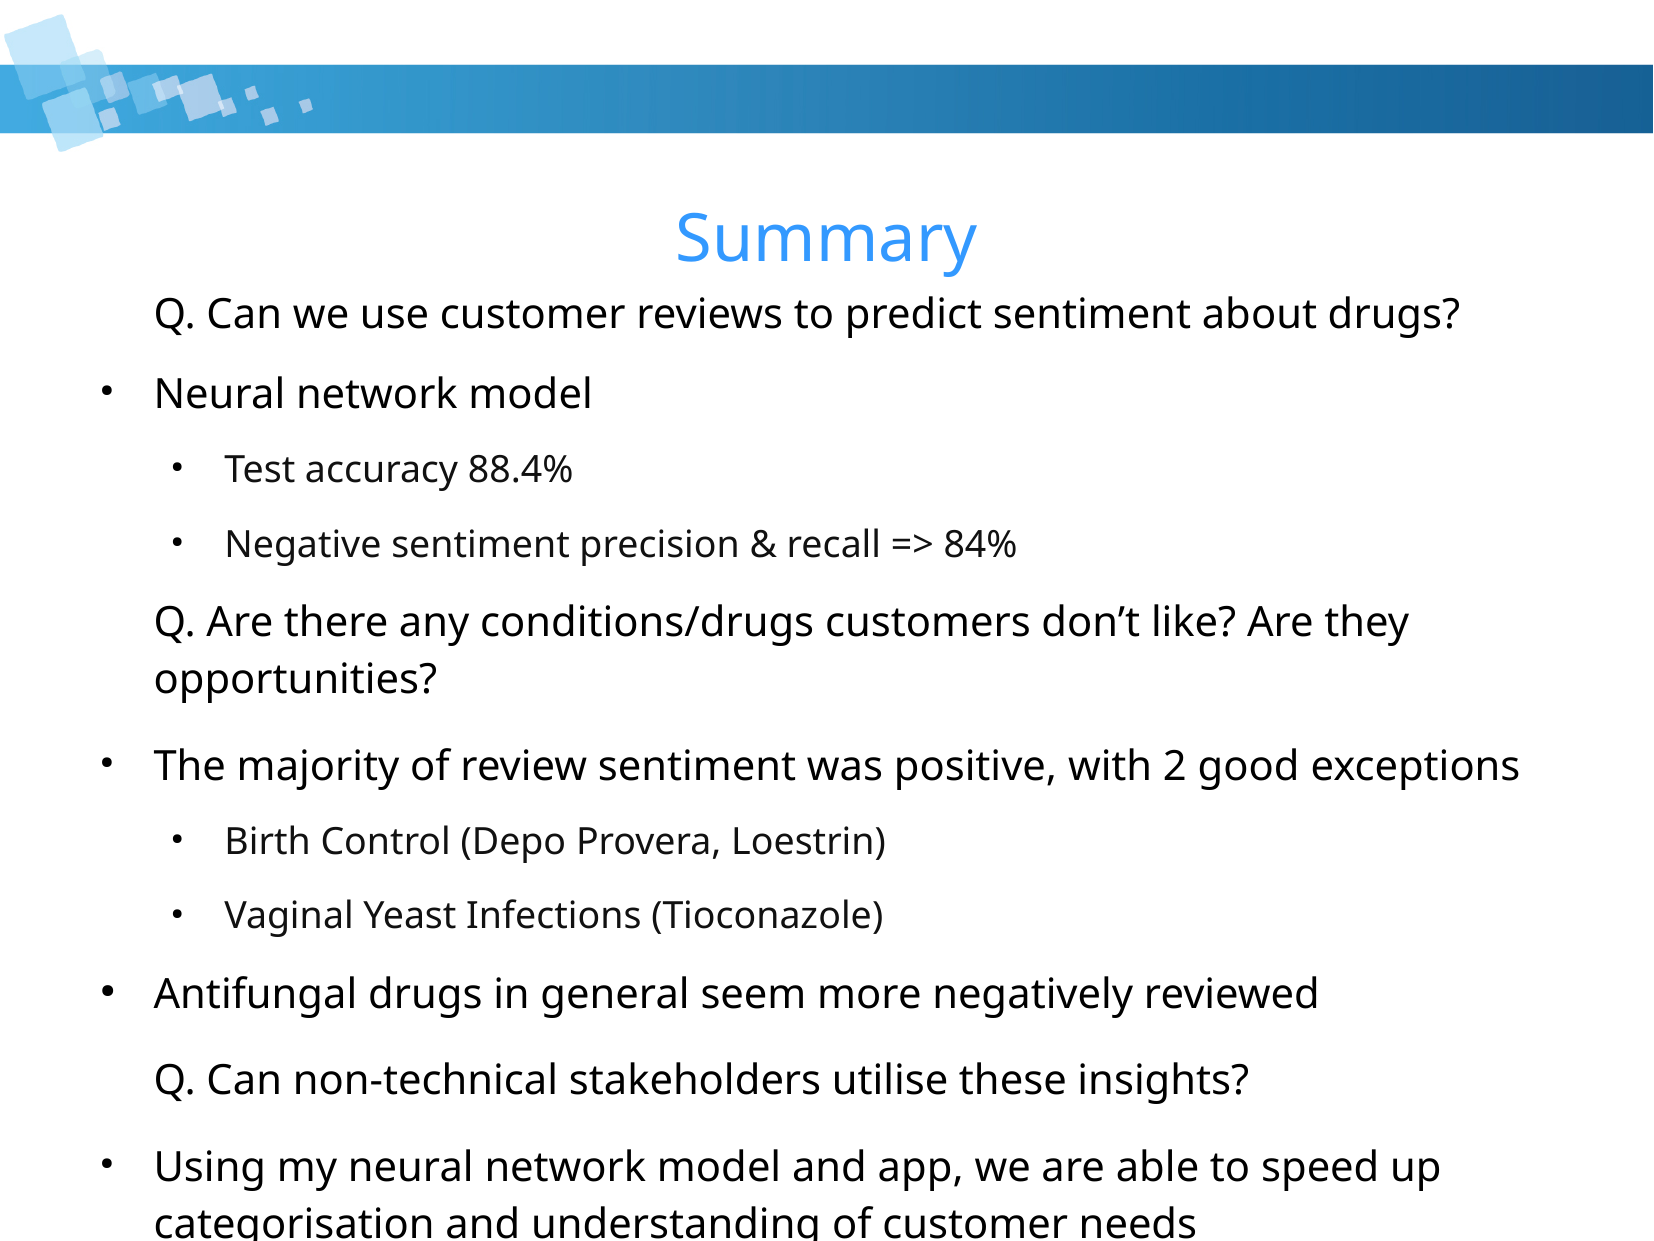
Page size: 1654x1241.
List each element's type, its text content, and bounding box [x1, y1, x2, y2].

title Summary [82, 132, 1571, 284]
picture [969, 1218, 982, 1235]
picture [0, 0, 1653, 1238]
picture [1033, 1218, 1045, 1225]
picture [1009, 1218, 1020, 1238]
picture [1085, 1218, 1097, 1238]
picture [588, 1218, 600, 1235]
picture [415, 1218, 427, 1238]
picture [389, 1218, 402, 1235]
picture [1134, 1218, 1146, 1225]
picture [340, 1227, 350, 1235]
picture [218, 1218, 230, 1225]
picture [475, 1218, 487, 1238]
picture [776, 1218, 788, 1238]
picture [801, 1218, 813, 1235]
picture [614, 1218, 626, 1225]
picture [714, 1218, 726, 1238]
picture [241, 1218, 253, 1235]
picture [739, 1218, 751, 1235]
picture [267, 1218, 280, 1235]
picture [500, 1218, 512, 1235]
list Q. Can we use customer reviews to predict sentiment about drugs? Neural network model Test accuracy 88.4% Negative sentiment precision & recall => 84% Q. Are there any conditions/drugs customers don’t like? Are they opportunities? The majority of review sentiment was positive, with 2 good exceptions Birth Control (Depo Provera, Loestrin) Vaginal Yeast Infections (Tioconazole) Antifungal drugs in general seem more negatively reviewed Q. Can non-technical stakeholders utilise these insights? Using my neural network model and app, we are able to speed up categorisation and understanding of customer needs [82, 284, 1571, 1104]
picture [838, 1218, 851, 1235]
picture [995, 1218, 1006, 1238]
picture [690, 1227, 700, 1235]
picture [1157, 1218, 1169, 1235]
picture [451, 1227, 461, 1235]
picture [563, 1218, 575, 1238]
picture [179, 1227, 189, 1235]
picture [1110, 1218, 1122, 1225]
